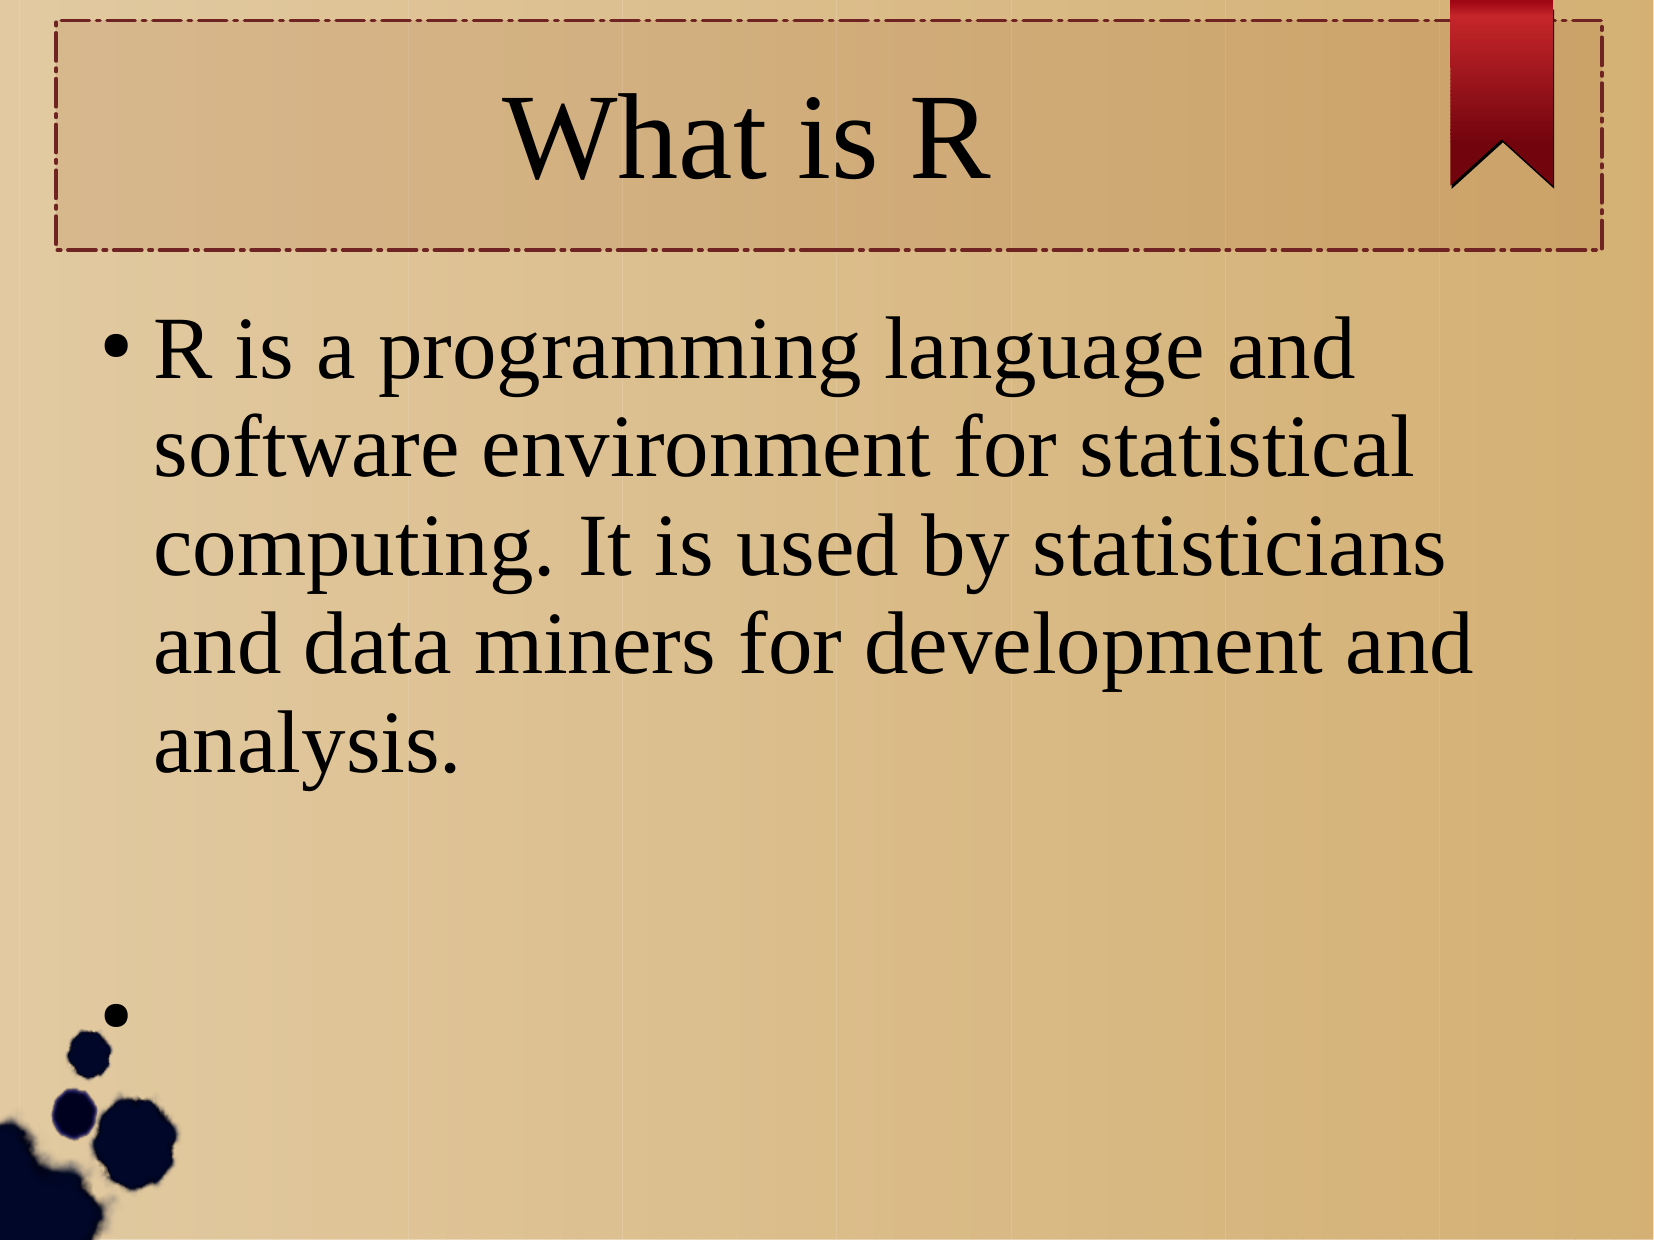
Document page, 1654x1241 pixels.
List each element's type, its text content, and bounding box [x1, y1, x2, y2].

list R is a programming language and software environment for statistical computing. It is used by statisticians and data miners for development and analysis. [82, 299, 1571, 1019]
title What is R [82, 47, 1412, 229]
